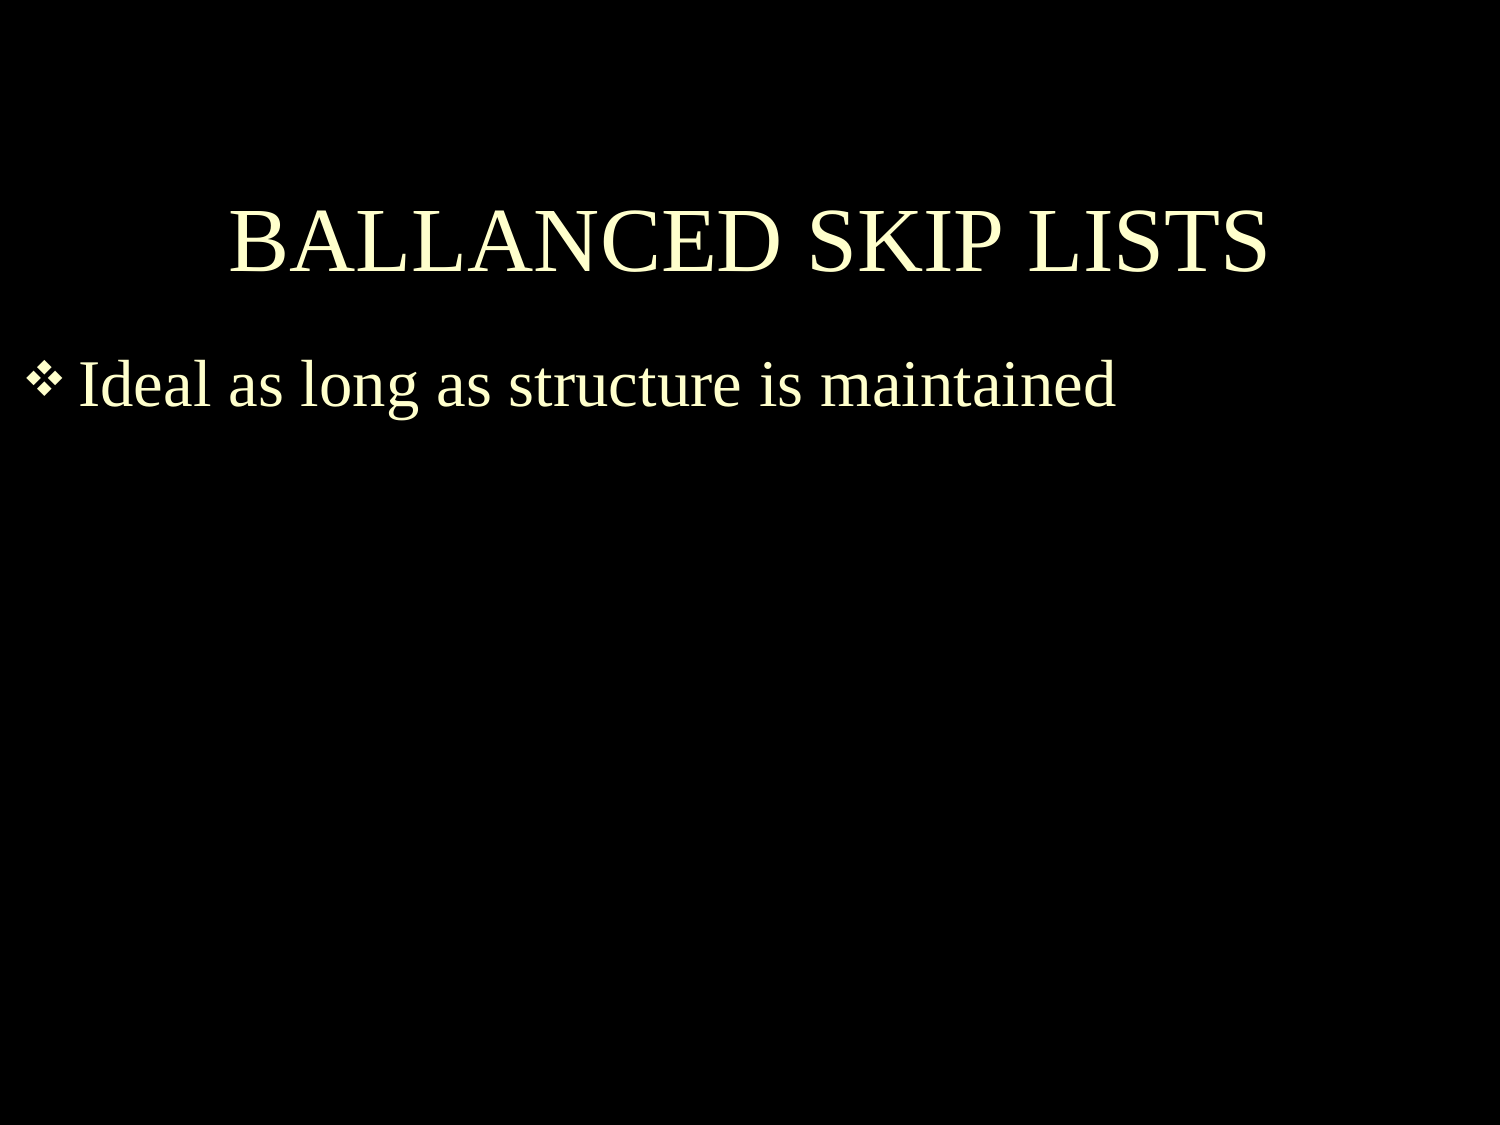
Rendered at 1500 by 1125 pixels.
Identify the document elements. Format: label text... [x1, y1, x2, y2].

list Ideal as long as structure is maintained [22, 347, 1482, 1075]
title BALLANCED SKIP LISTS [22, 153, 1480, 329]
